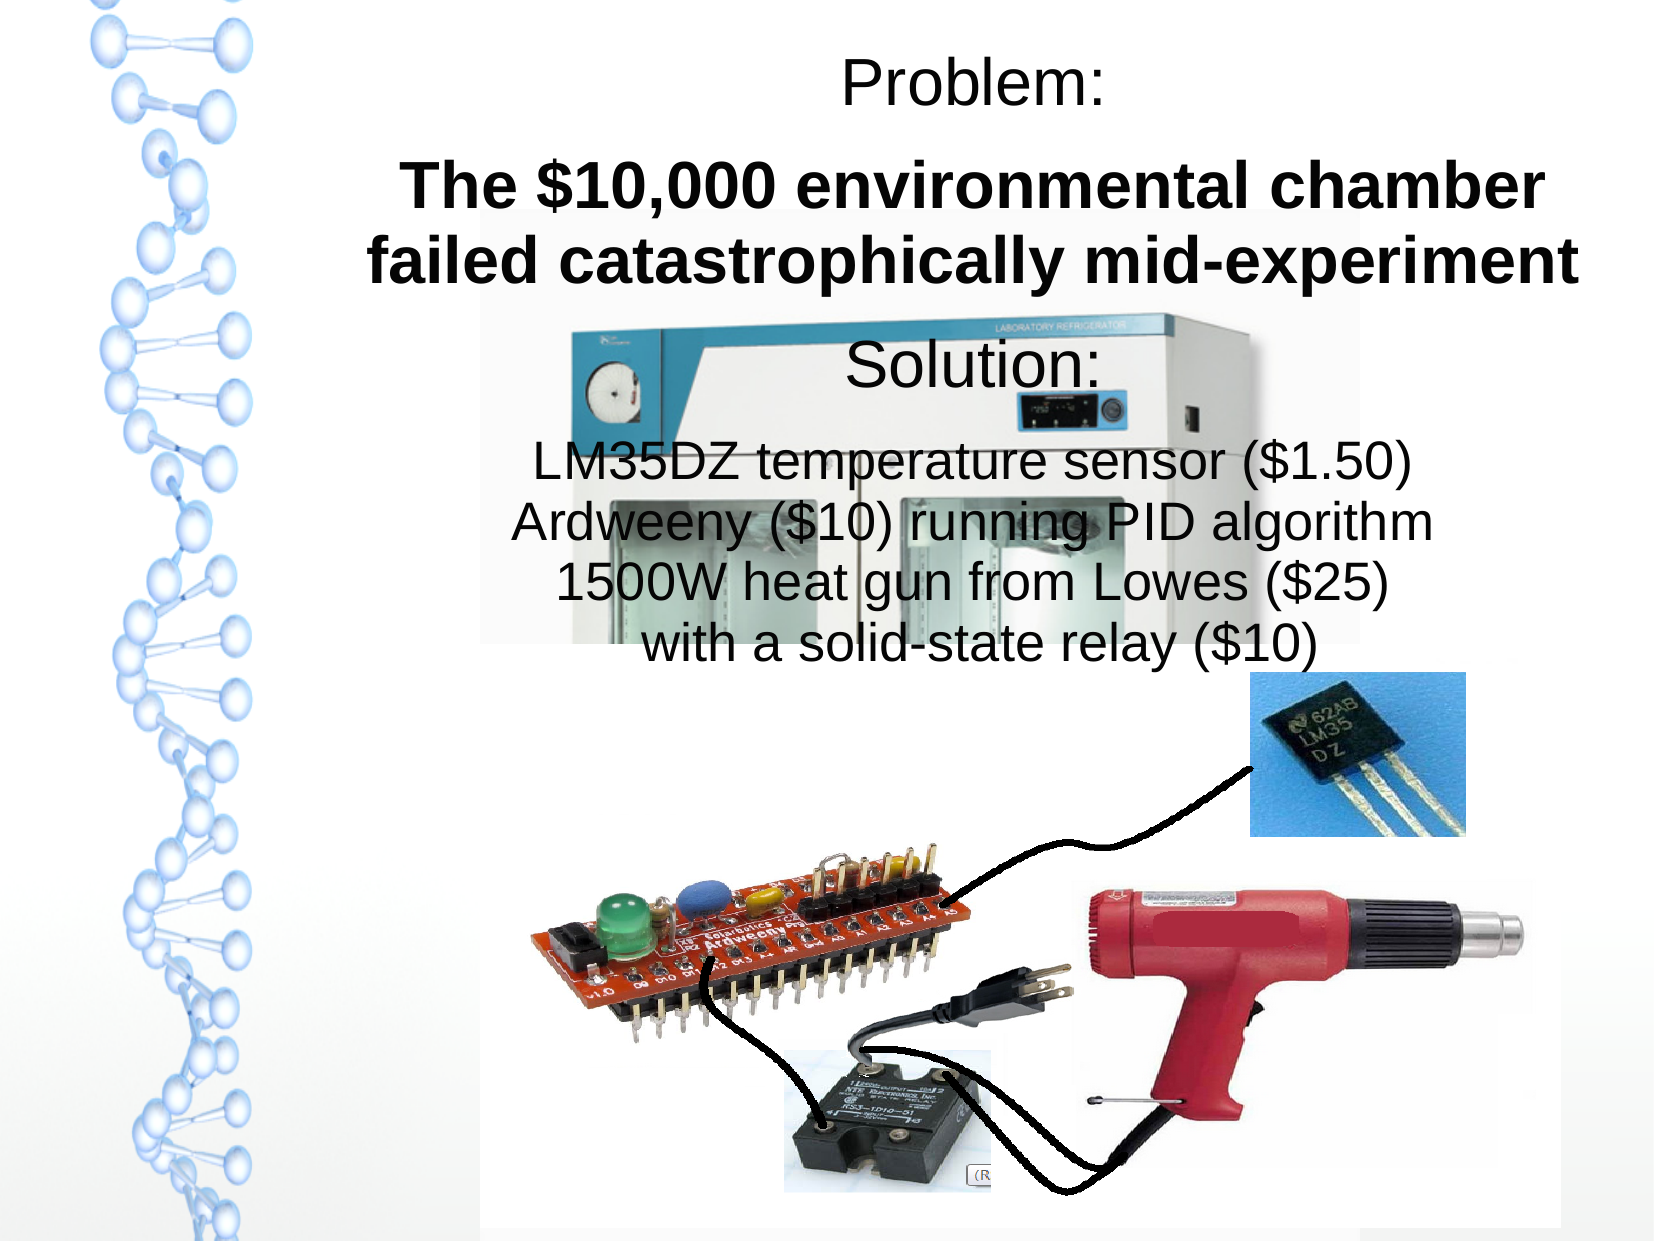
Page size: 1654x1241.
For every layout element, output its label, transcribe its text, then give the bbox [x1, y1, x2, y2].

subtitle Problem: The $10,000 environmental chamber failed catastrophically mid-experiment Solution: LM35DZ temperature sensor ($1.50) Ardweeny ($10) running PID algorithm 1500W heat gun from Lowes ($25) with a solid-state relay ($10) [309, 28, 1638, 691]
picture [0, 0, 1654, 1241]
